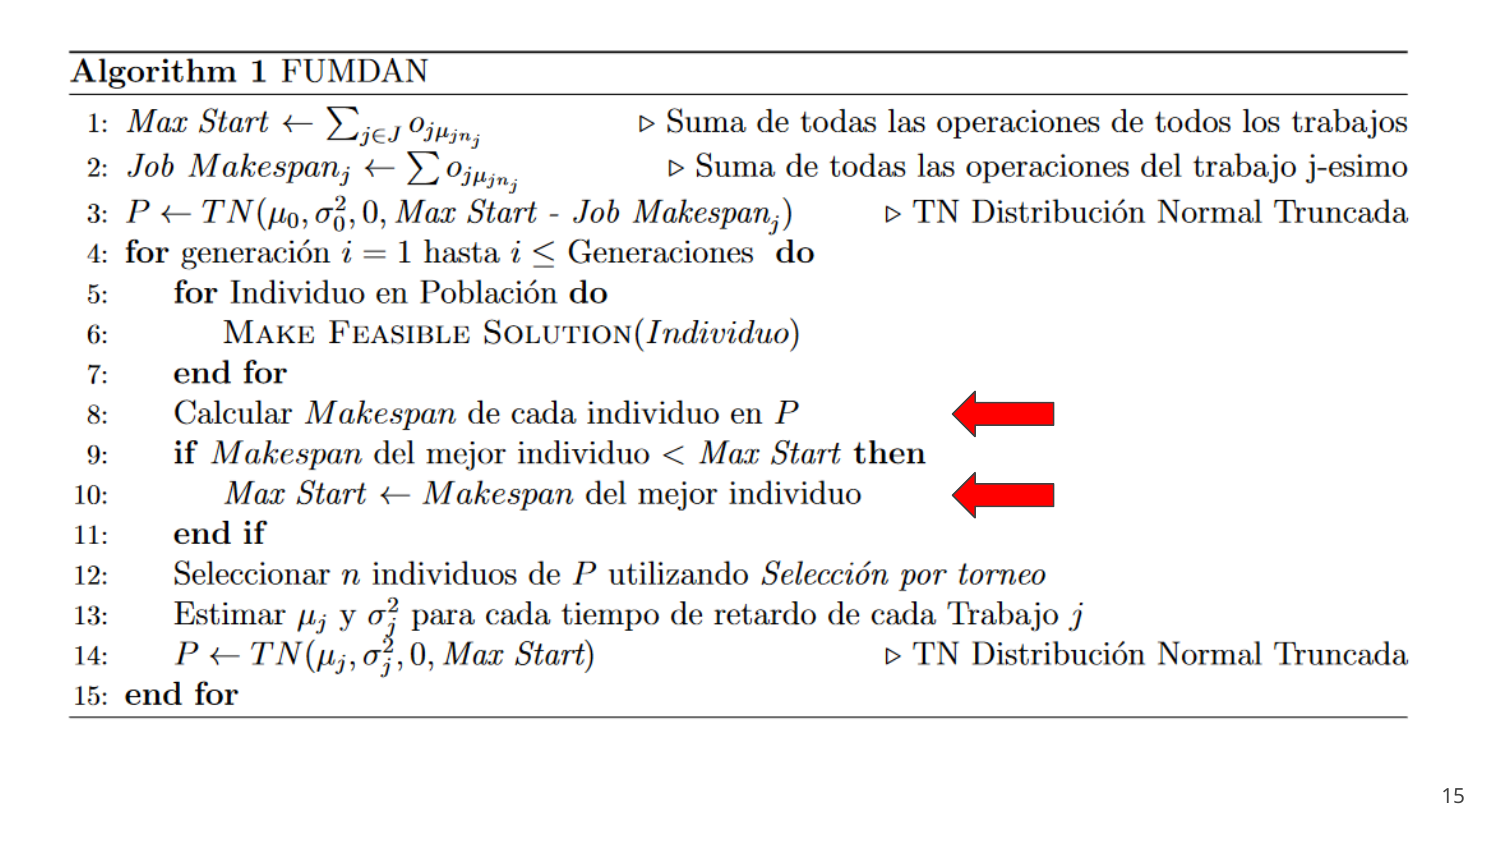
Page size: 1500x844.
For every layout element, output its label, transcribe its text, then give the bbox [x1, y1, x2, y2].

text_box [952, 472, 1054, 518]
slide_number <number> [1389, 764, 1480, 830]
text_box [952, 391, 1054, 437]
picture [51, 30, 1449, 737]
